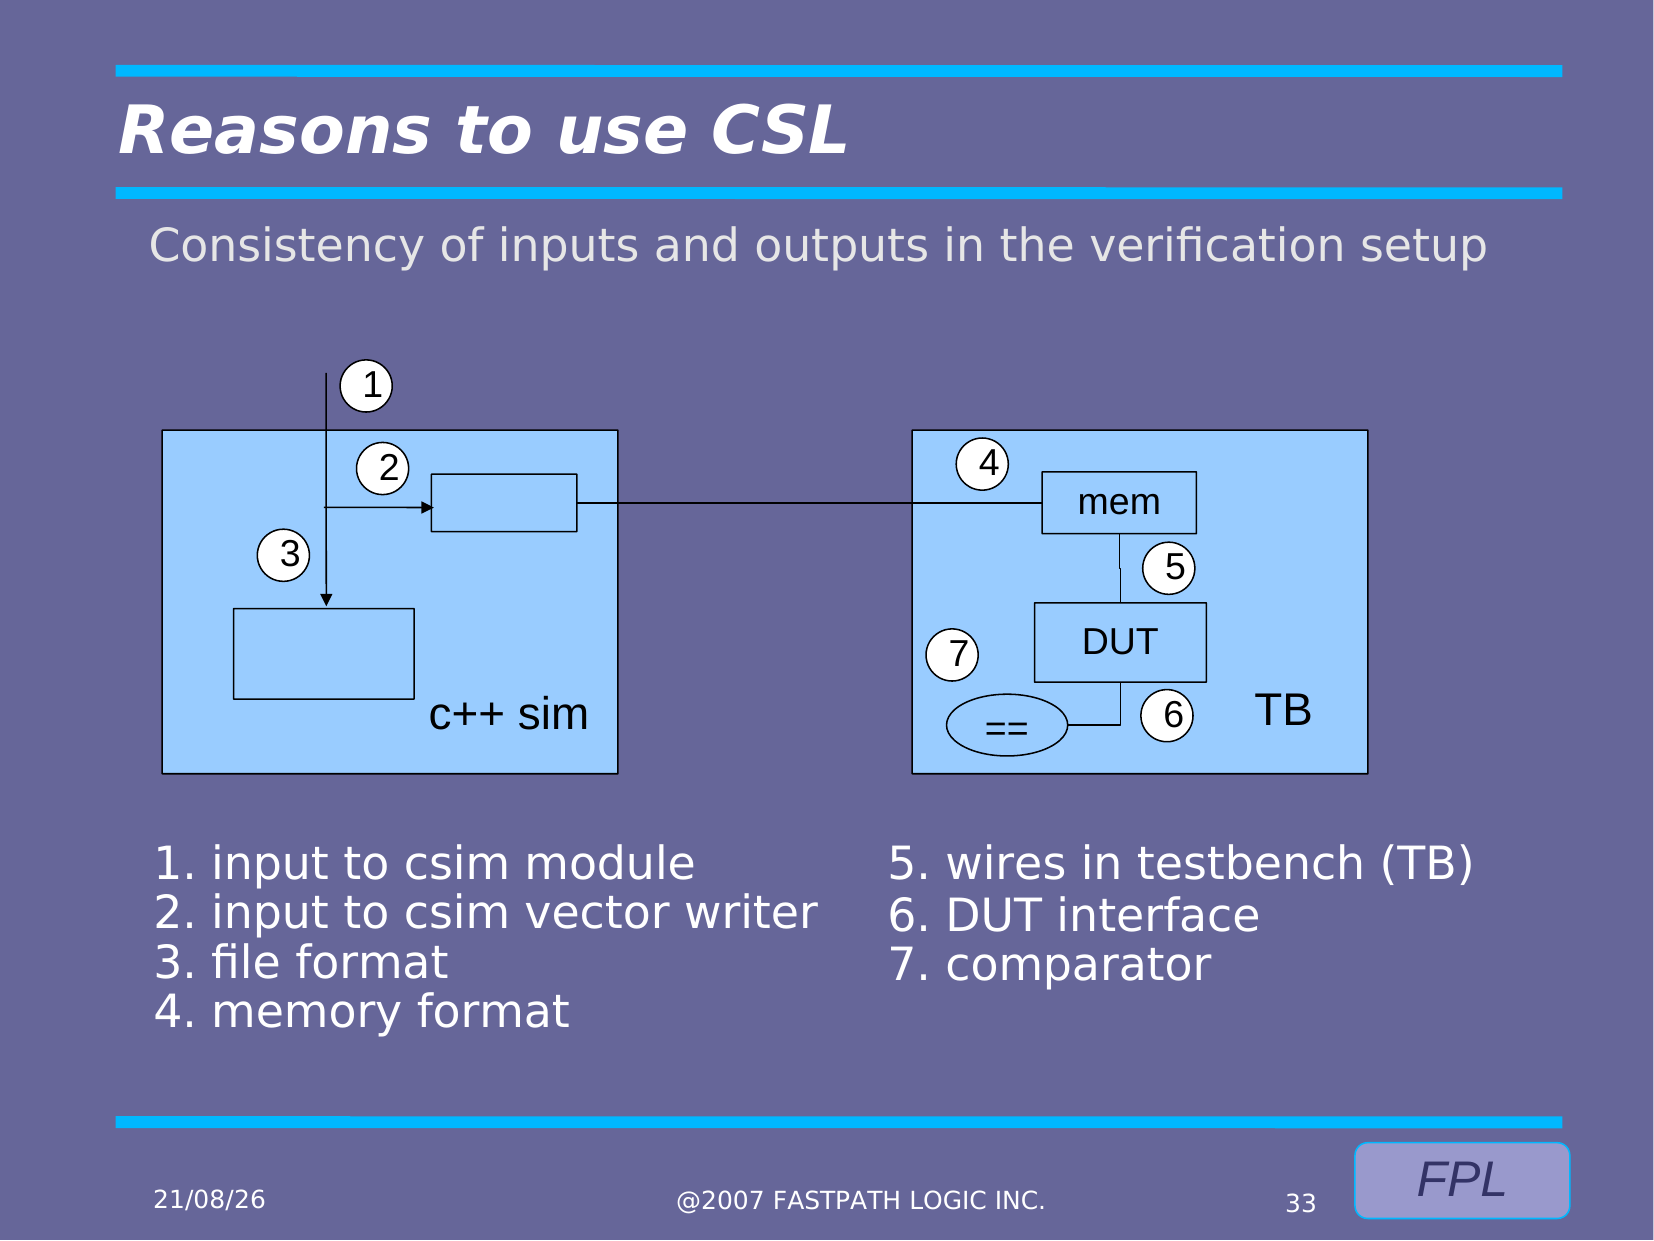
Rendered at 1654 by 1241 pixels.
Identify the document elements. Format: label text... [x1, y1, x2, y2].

text_box 5. wires in testbench (TB)‏ 6. DUT interface 7. comparator [872, 826, 1423, 995]
text_box 6 [1140, 689, 1194, 742]
text_box 1. input to csim module 2. input to csim vector writer 3. file format 4. memory format [138, 832, 740, 1052]
text_box 3 [257, 529, 310, 582]
text_box 5 [1142, 542, 1195, 595]
text_box TB [1239, 680, 1355, 764]
text_box 4 [956, 438, 1009, 491]
text_box [912, 430, 1368, 774]
text_box 7 [926, 628, 979, 682]
text_box [162, 430, 618, 774]
text_box DUT [1034, 602, 1207, 683]
text_box 2 [356, 442, 409, 495]
text_box mem [1042, 471, 1197, 534]
text_box 1 [340, 359, 393, 413]
list Consistency of inputs and outputs in the verification setup [130, 219, 1571, 1133]
title Reasons to use CSL [118, 41, 1531, 220]
text_box c++ sim [414, 684, 605, 768]
text_box == [946, 694, 1068, 756]
